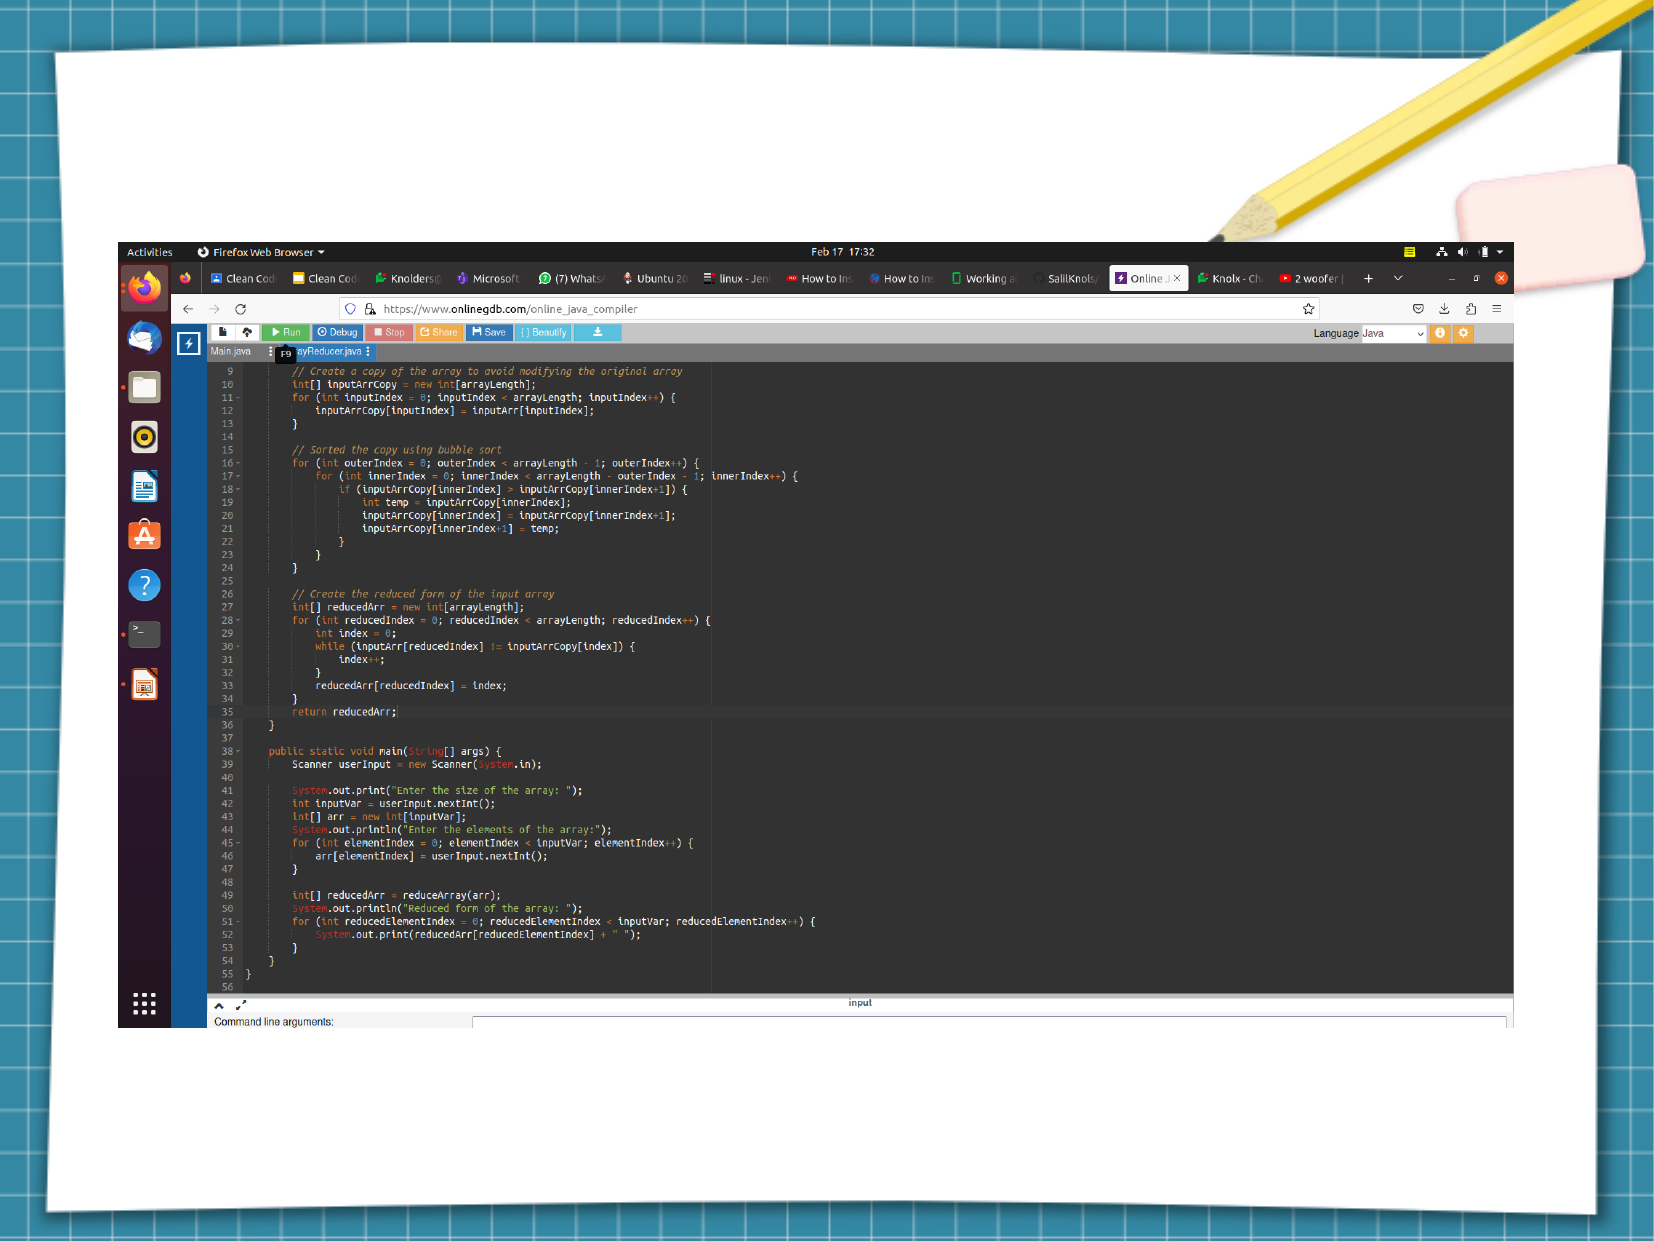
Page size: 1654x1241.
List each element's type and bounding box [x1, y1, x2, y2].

picture [0, 0, 1654, 1241]
title [82, 49, 1571, 257]
